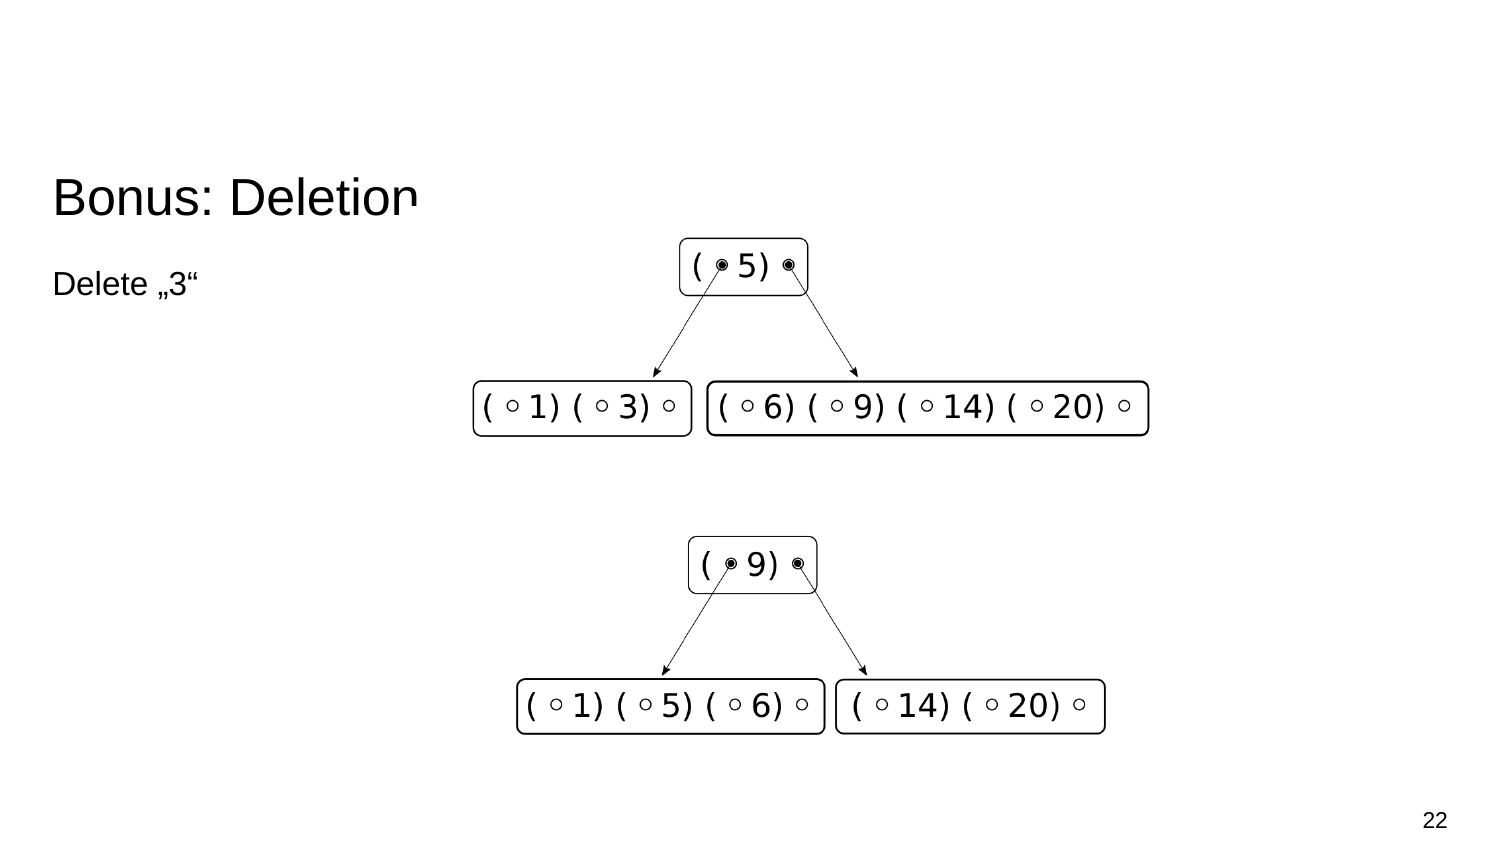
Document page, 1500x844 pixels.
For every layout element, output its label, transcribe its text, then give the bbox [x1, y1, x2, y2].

list Delete „3“ [52, 262, 1449, 771]
picture [405, 206, 1241, 262]
title Bonus: Deletion [52, 159, 1449, 227]
